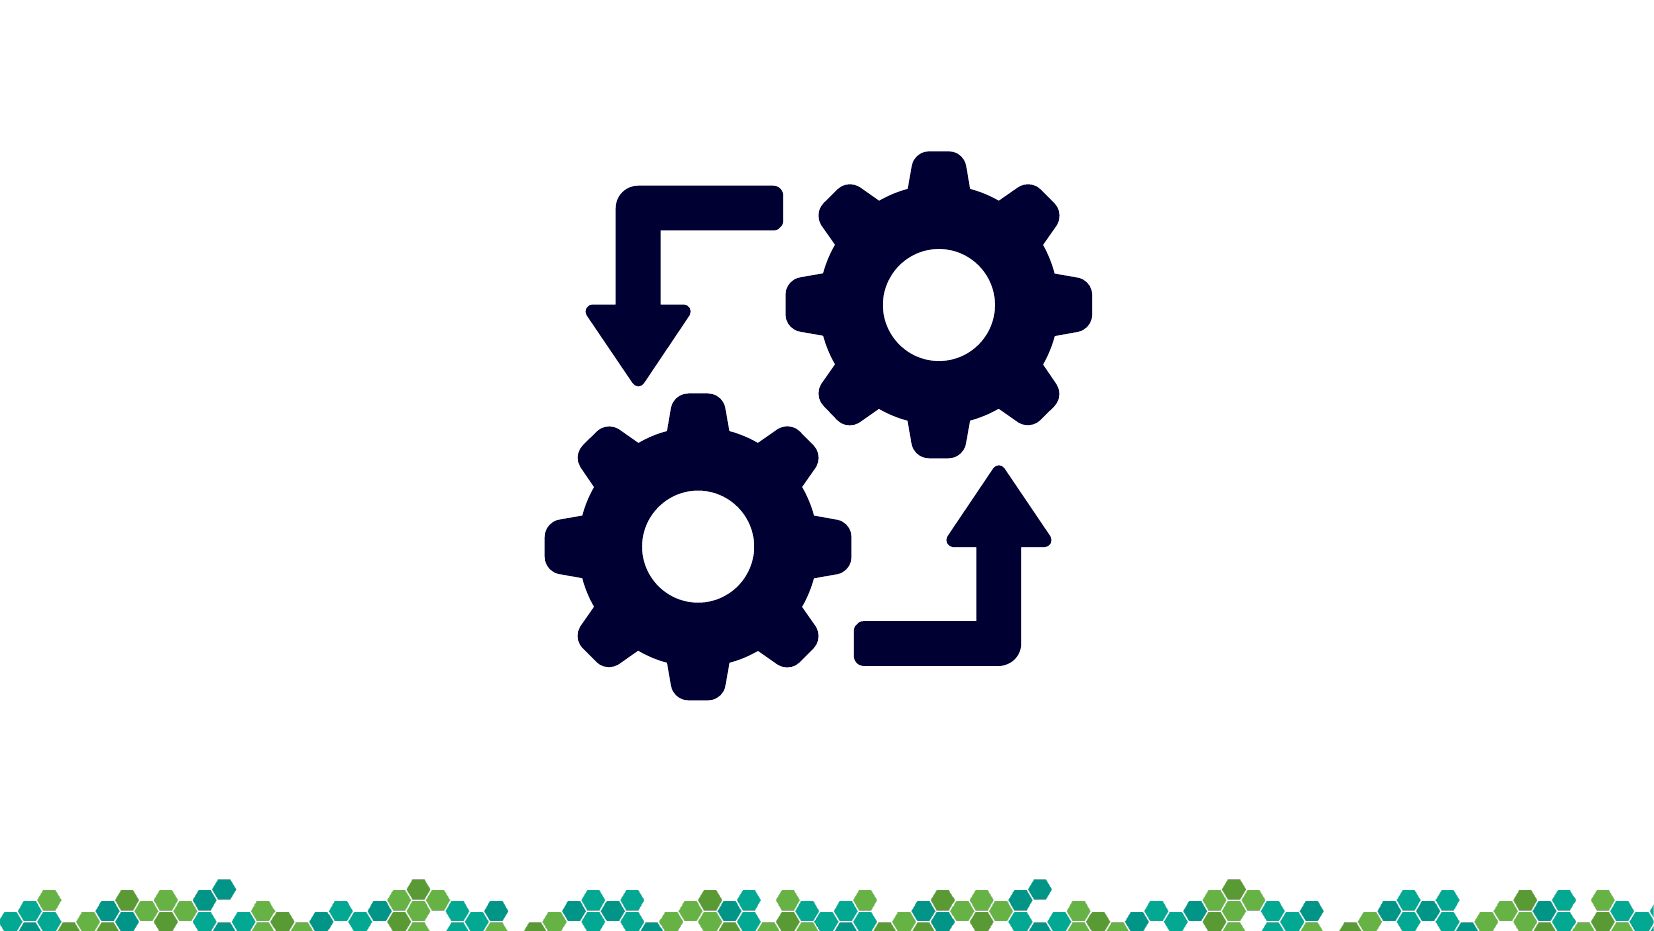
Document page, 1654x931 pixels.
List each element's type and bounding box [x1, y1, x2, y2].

picture [535, 142, 1102, 710]
picture [0, 871, 1654, 931]
